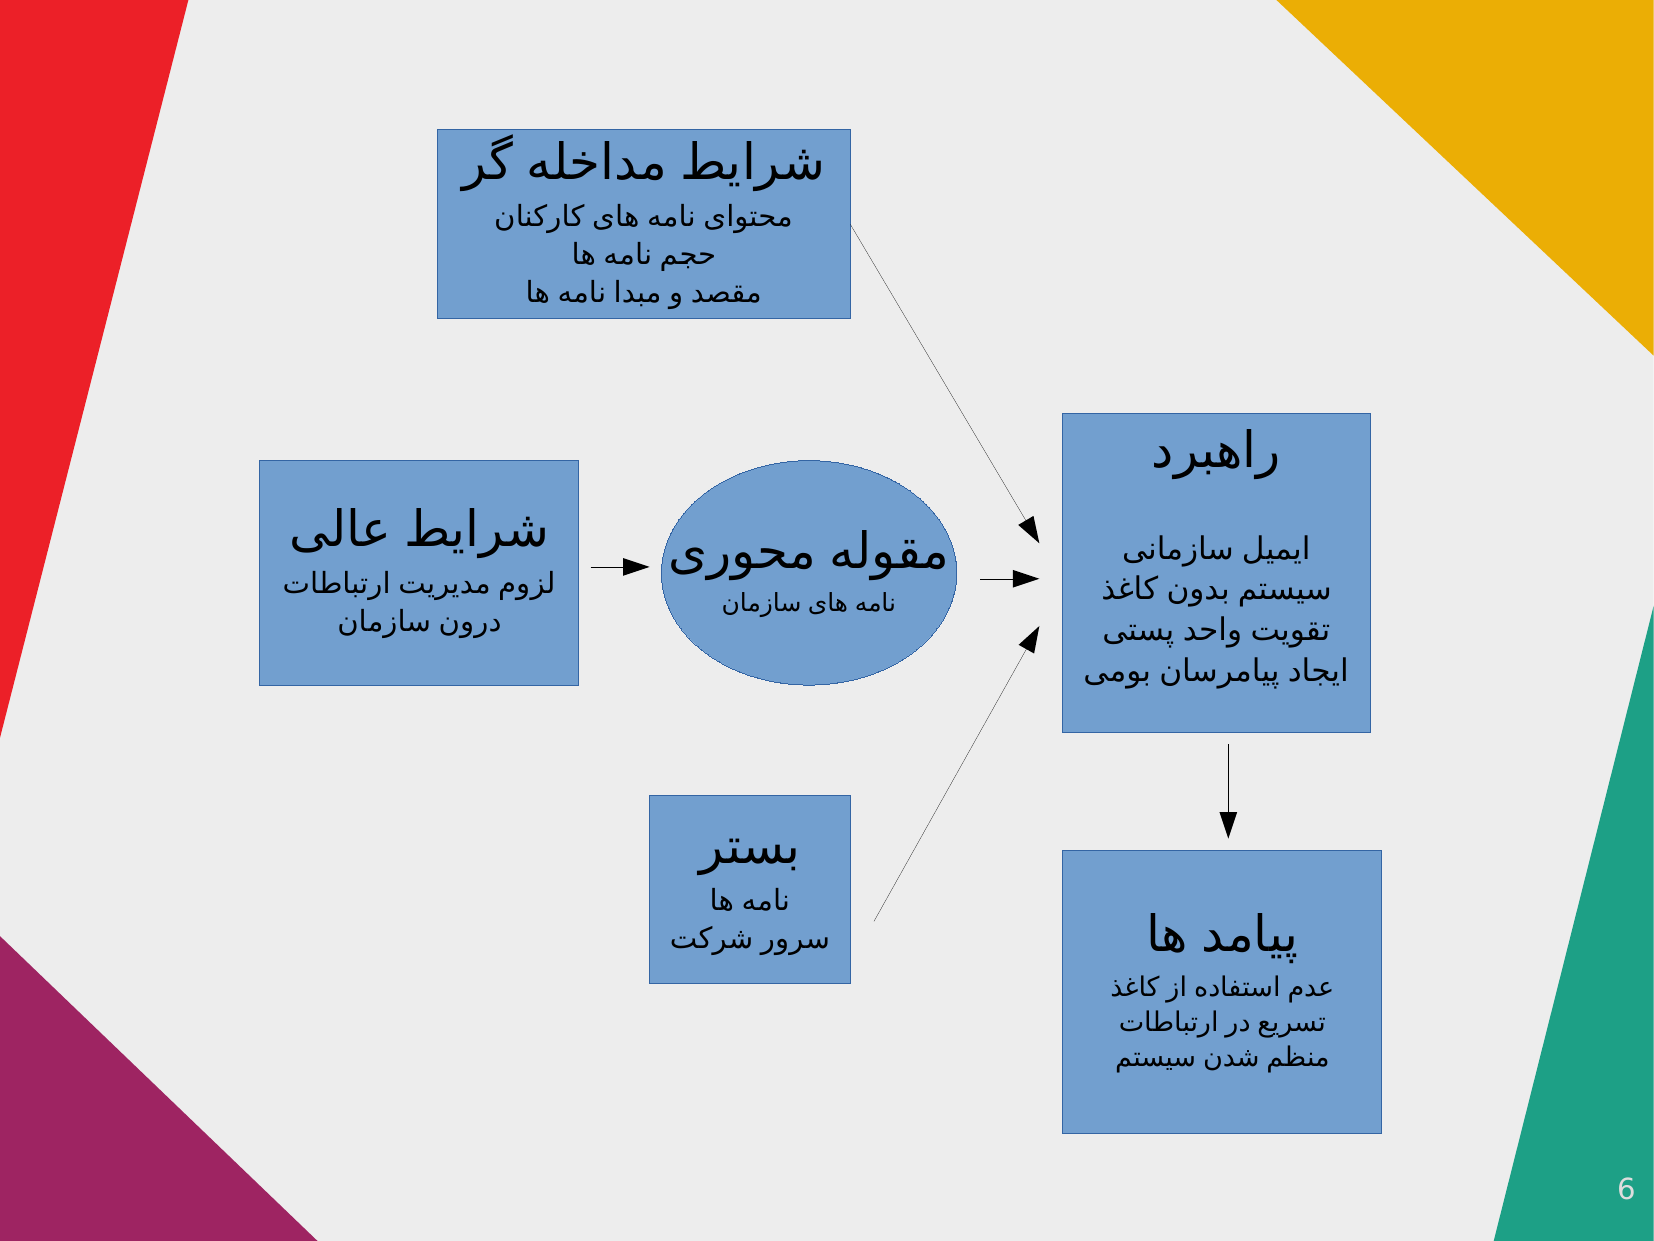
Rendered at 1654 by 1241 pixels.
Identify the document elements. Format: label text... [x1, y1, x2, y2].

text_box مقوله محوری نامه های سازمان [661, 460, 957, 686]
text_box پیامد ها عدم استفاده از کاغذ تسریع در ارتباطات منظم شدن سیستم [1062, 850, 1382, 1134]
text_box راهبرد ایمیل سازمانی سیستم بدون کاغذ تقویت واحد پستی ایجاد پیامرسان بومی [1062, 413, 1371, 733]
text_box بستر نامه ها سرور شرکت [649, 795, 851, 984]
text_box شرایط مداخله گر محتوای نامه های کارکنان حجم نامه ها مقصد و مبدا نامه ها [437, 129, 851, 319]
text_box شرایط عالی لزوم مدیریت ارتباطات درون سازمان [259, 460, 579, 686]
